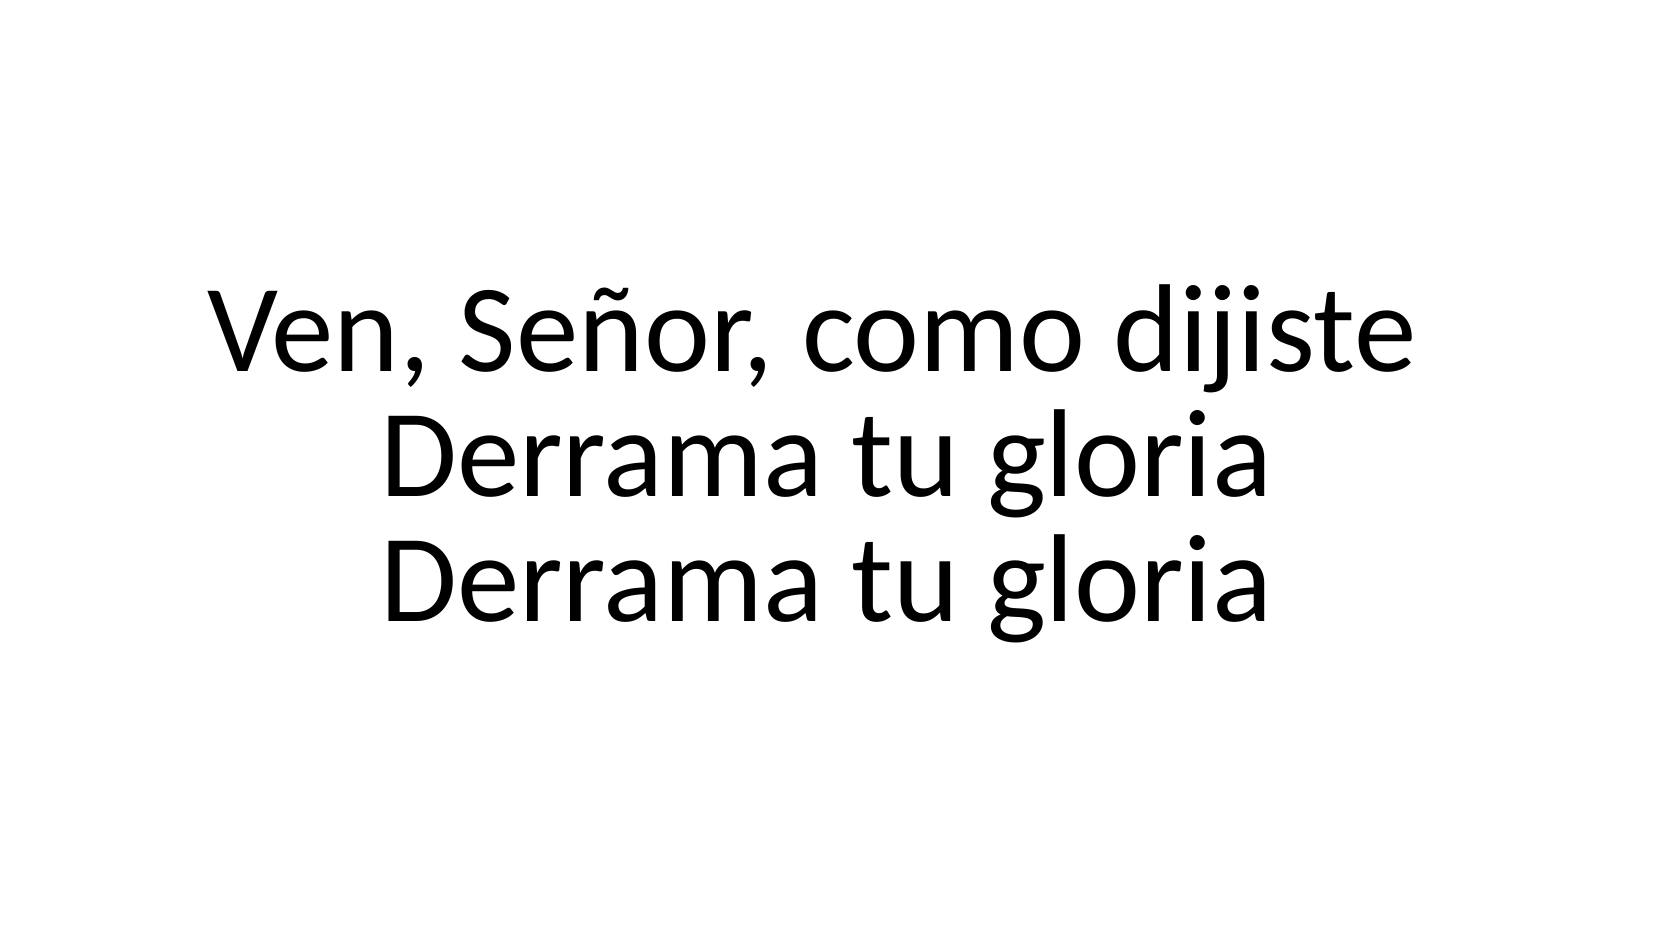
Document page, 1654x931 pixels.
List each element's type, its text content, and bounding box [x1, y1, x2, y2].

title Ven, Señor, como dijiste Derrama tu gloria Derrama tu gloria [0, 0, 1654, 931]
